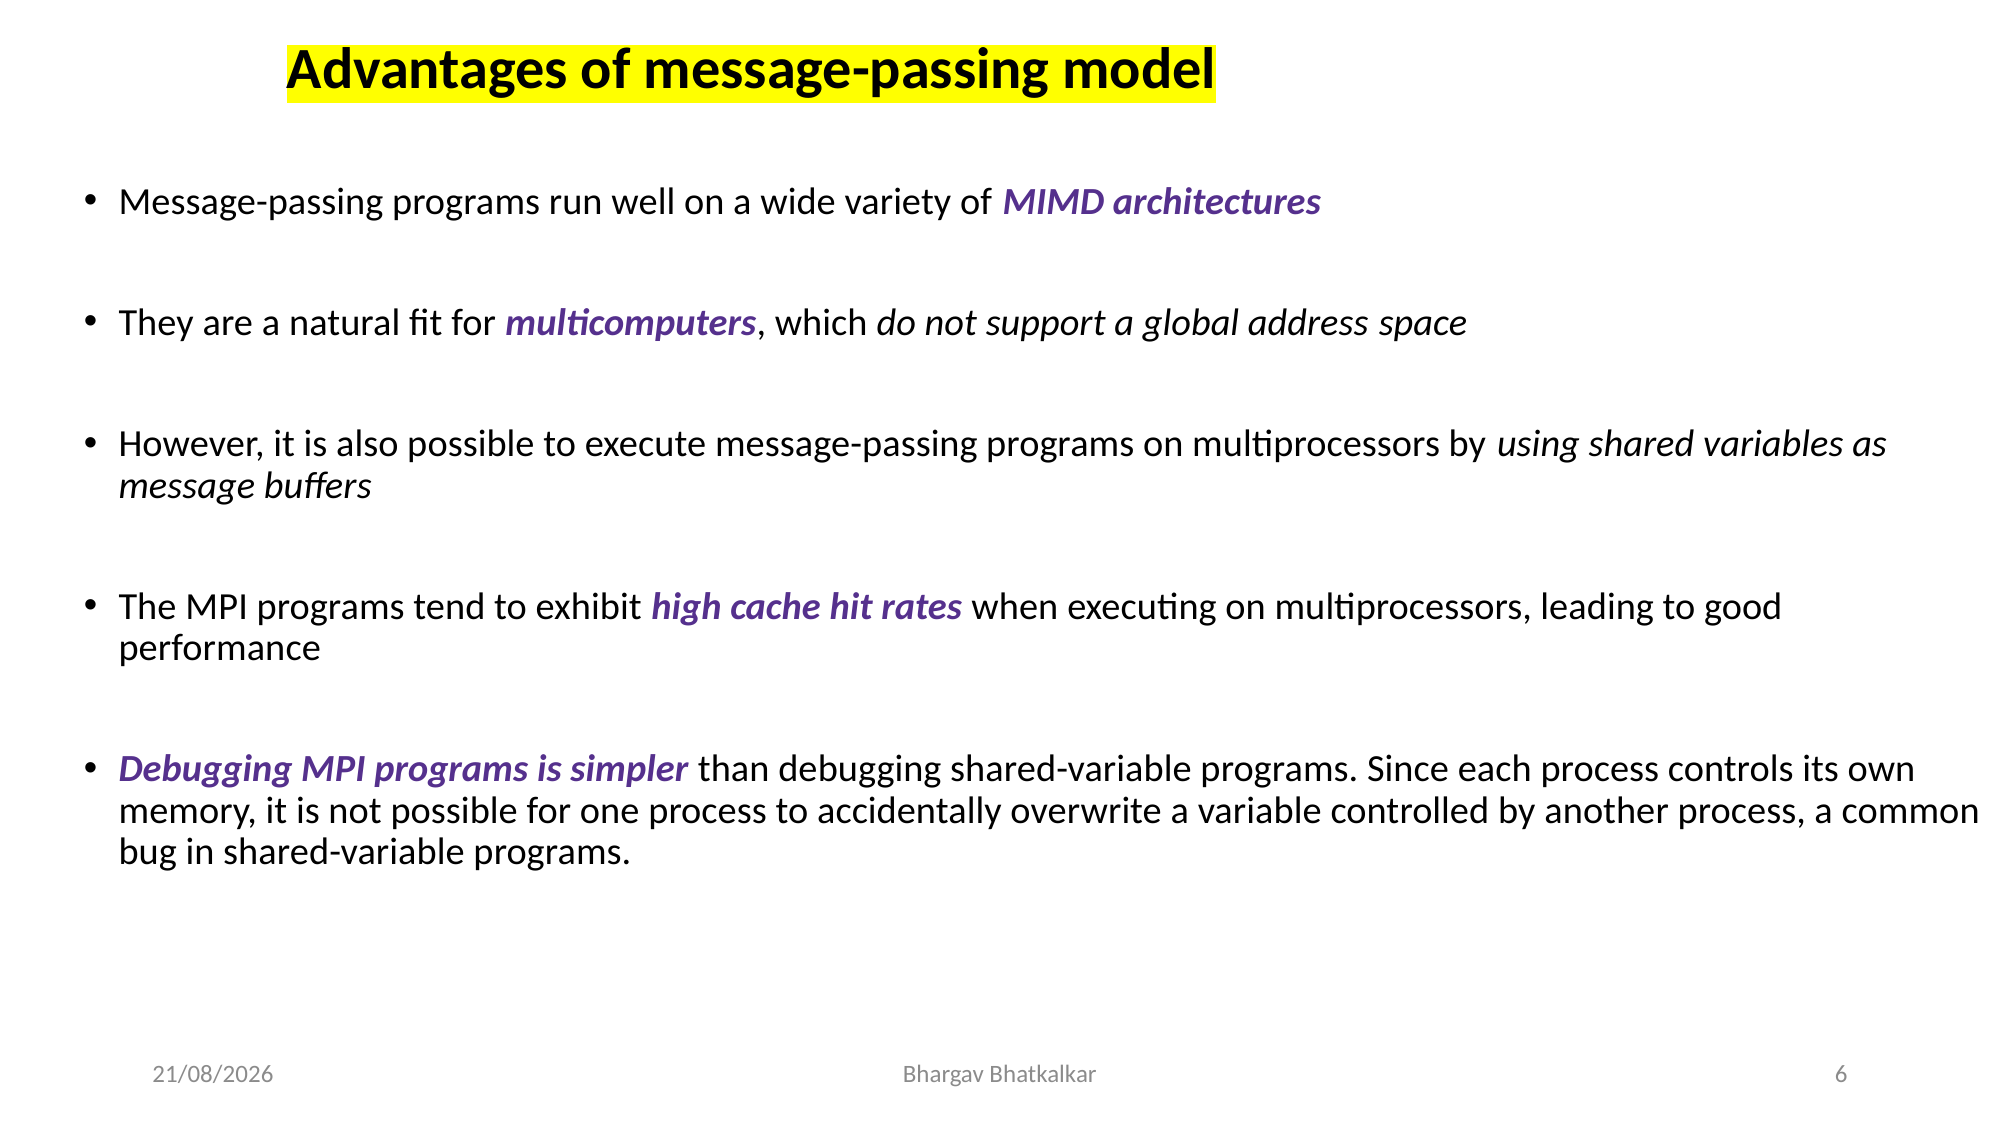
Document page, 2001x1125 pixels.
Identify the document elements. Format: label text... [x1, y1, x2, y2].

footer Bhargav Bhatkalkar [662, 1042, 1338, 1103]
text_box Advantages of message-passing model [272, 23, 1232, 108]
list Message-passing programs run well on a wide variety of MIMD architectures They are a natural fit for multicomputers, which do not support a global address space However, it is also possible to execute message-passing programs on multiprocessors by using shared variables as message buffers The MPI programs tend to exhibit high cache hit rates when executing on multiprocessors, leading to good performance Debugging MPI programs is simpler than debugging shared-variable programs. Since each process controls its own memory, it is not possible for one process to accidentally overwrite a variable controlled by another process, a common bug in shared-variable programs. [68, 173, 2000, 888]
slide_number <number> [1412, 1042, 1863, 1103]
slide_number 25/02/2021 [137, 1042, 588, 1103]
